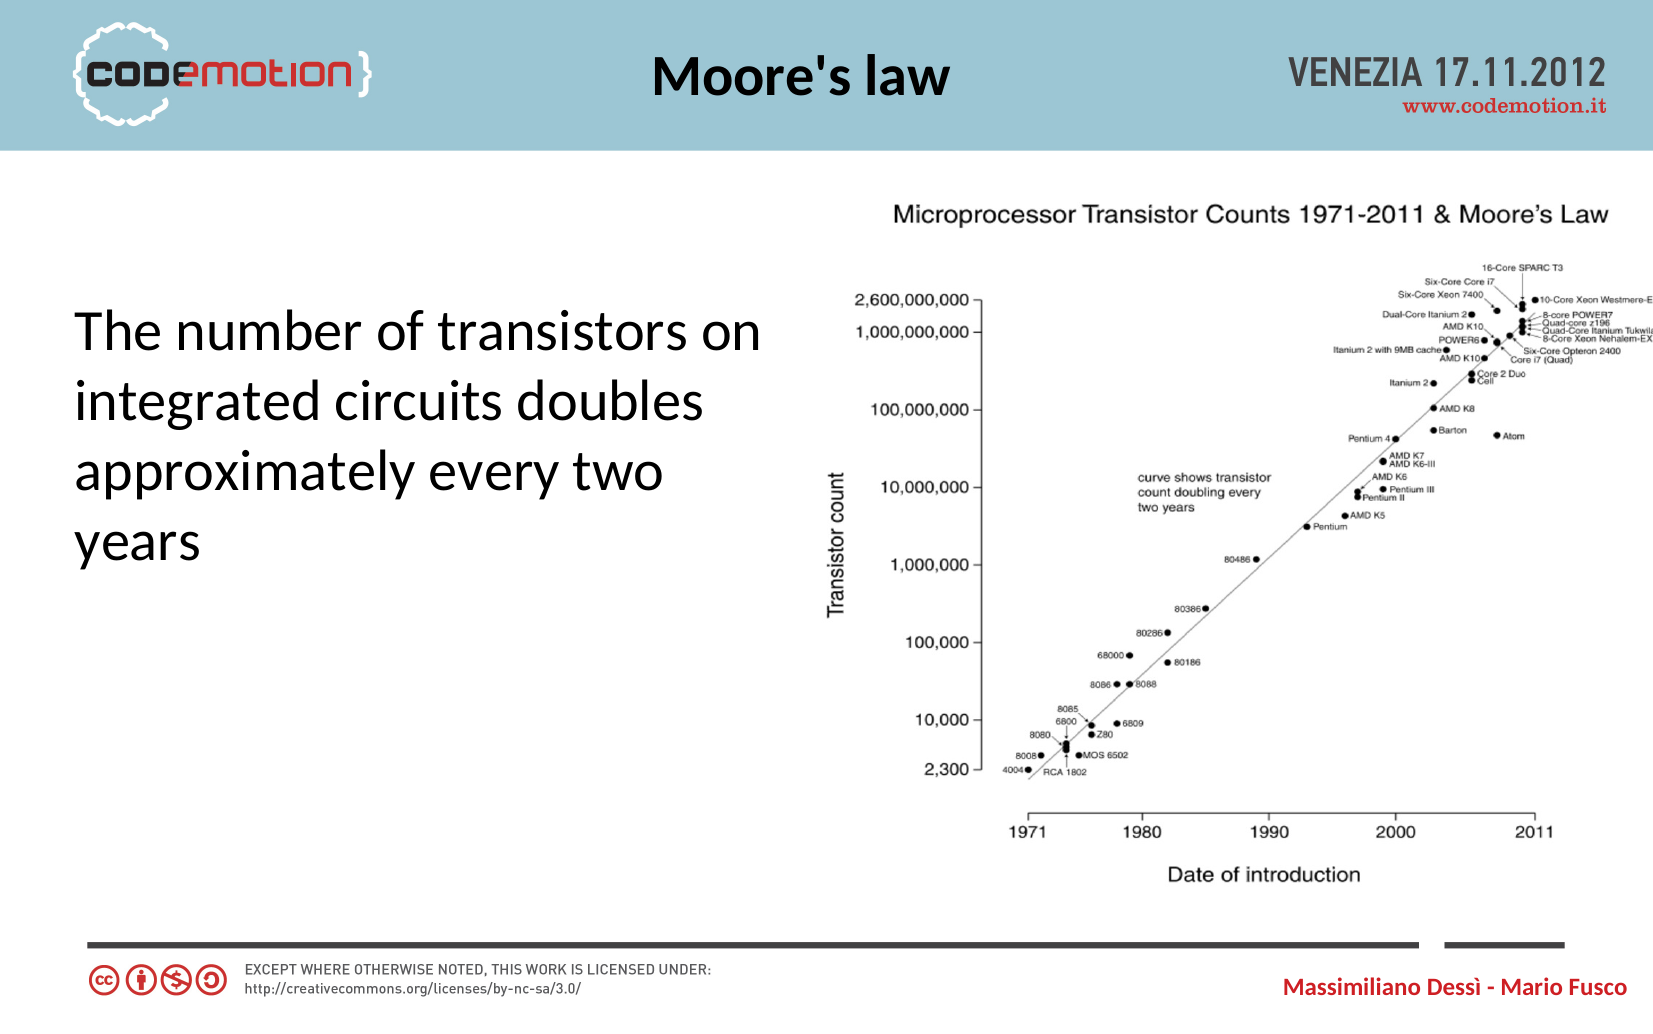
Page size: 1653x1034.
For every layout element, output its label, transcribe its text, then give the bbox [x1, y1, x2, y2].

picture [0, 0, 1653, 1034]
text_box Moore's law [450, 30, 1153, 165]
text_box The number of transistors on integrated circuits doubles approximately every two years [60, 285, 811, 826]
